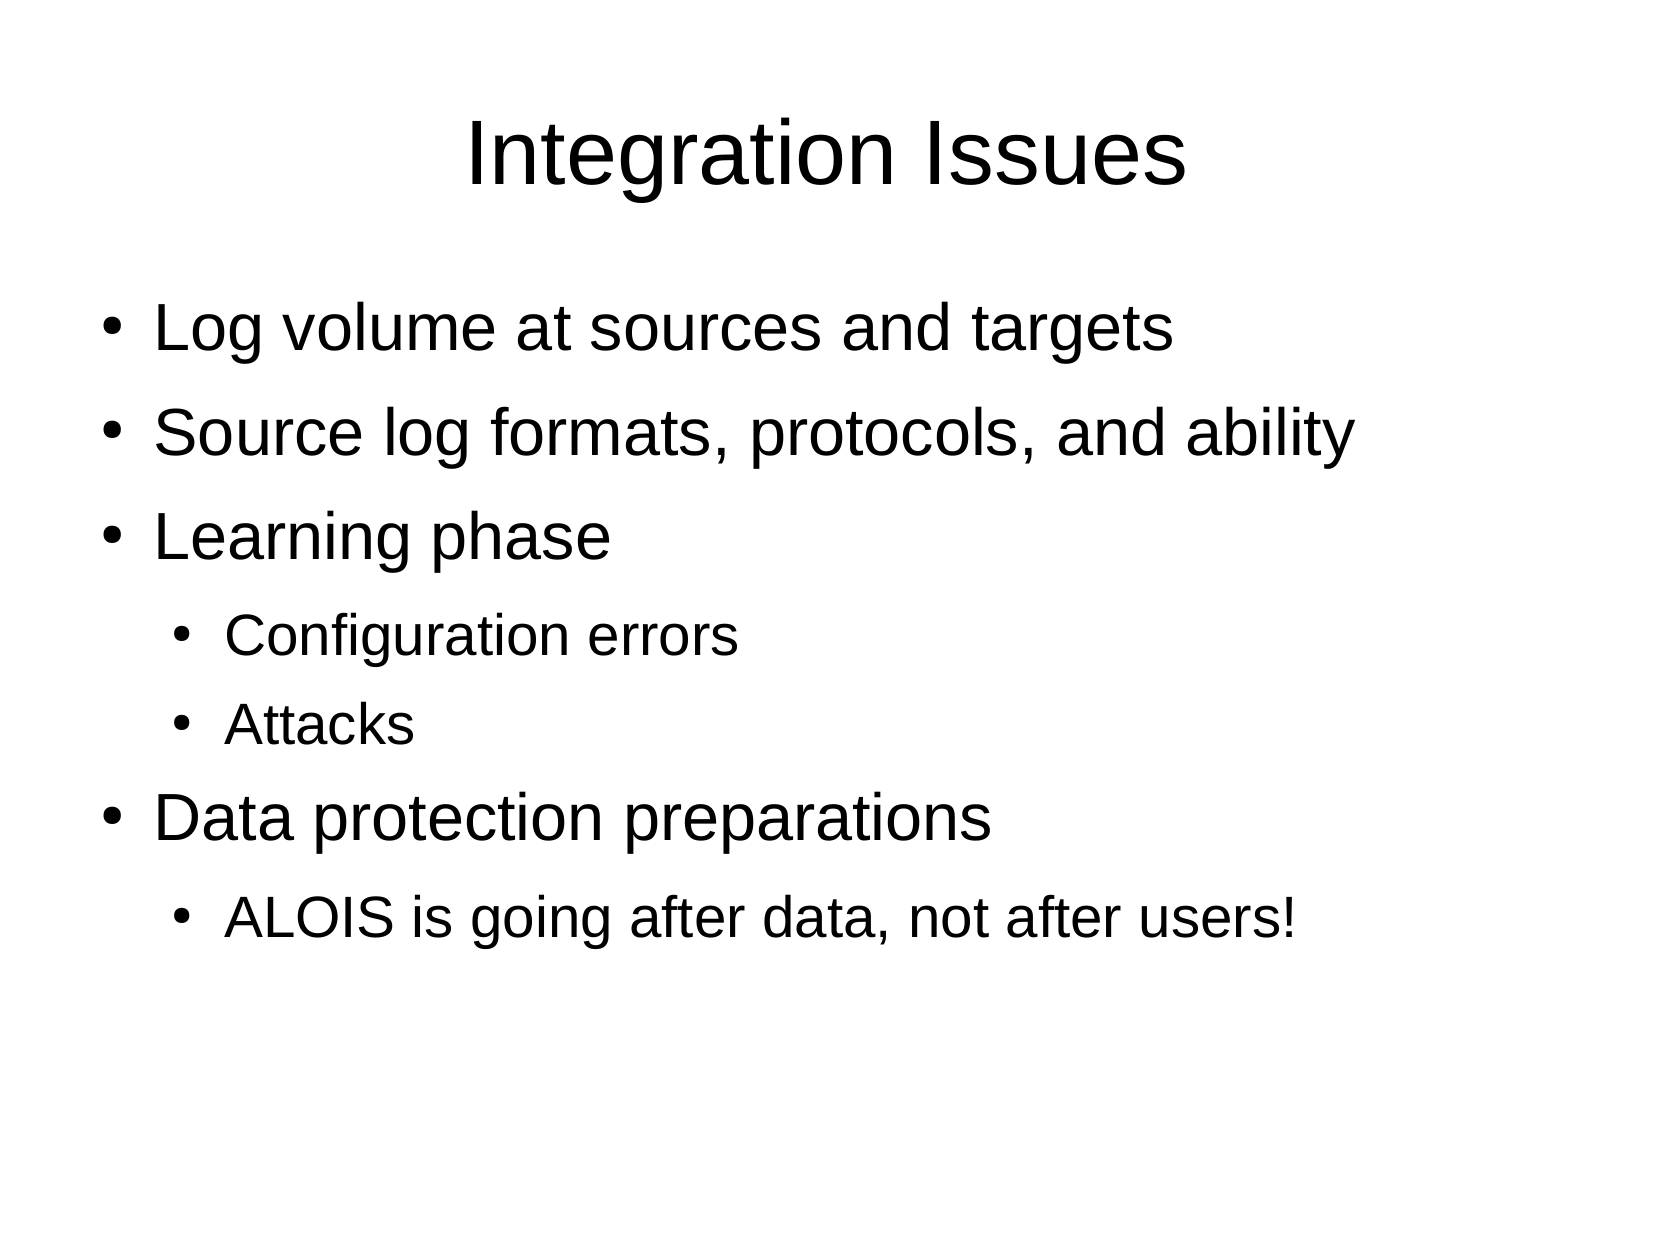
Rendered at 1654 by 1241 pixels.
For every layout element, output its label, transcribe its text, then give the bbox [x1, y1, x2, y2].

list Log volume at sources and targets Source log formats, protocols, and ability Learning phase Configuration errors Attacks Data protection preparations ALOIS is going after data, not after users! [82, 290, 1571, 1109]
title Integration Issues [82, 49, 1571, 257]
